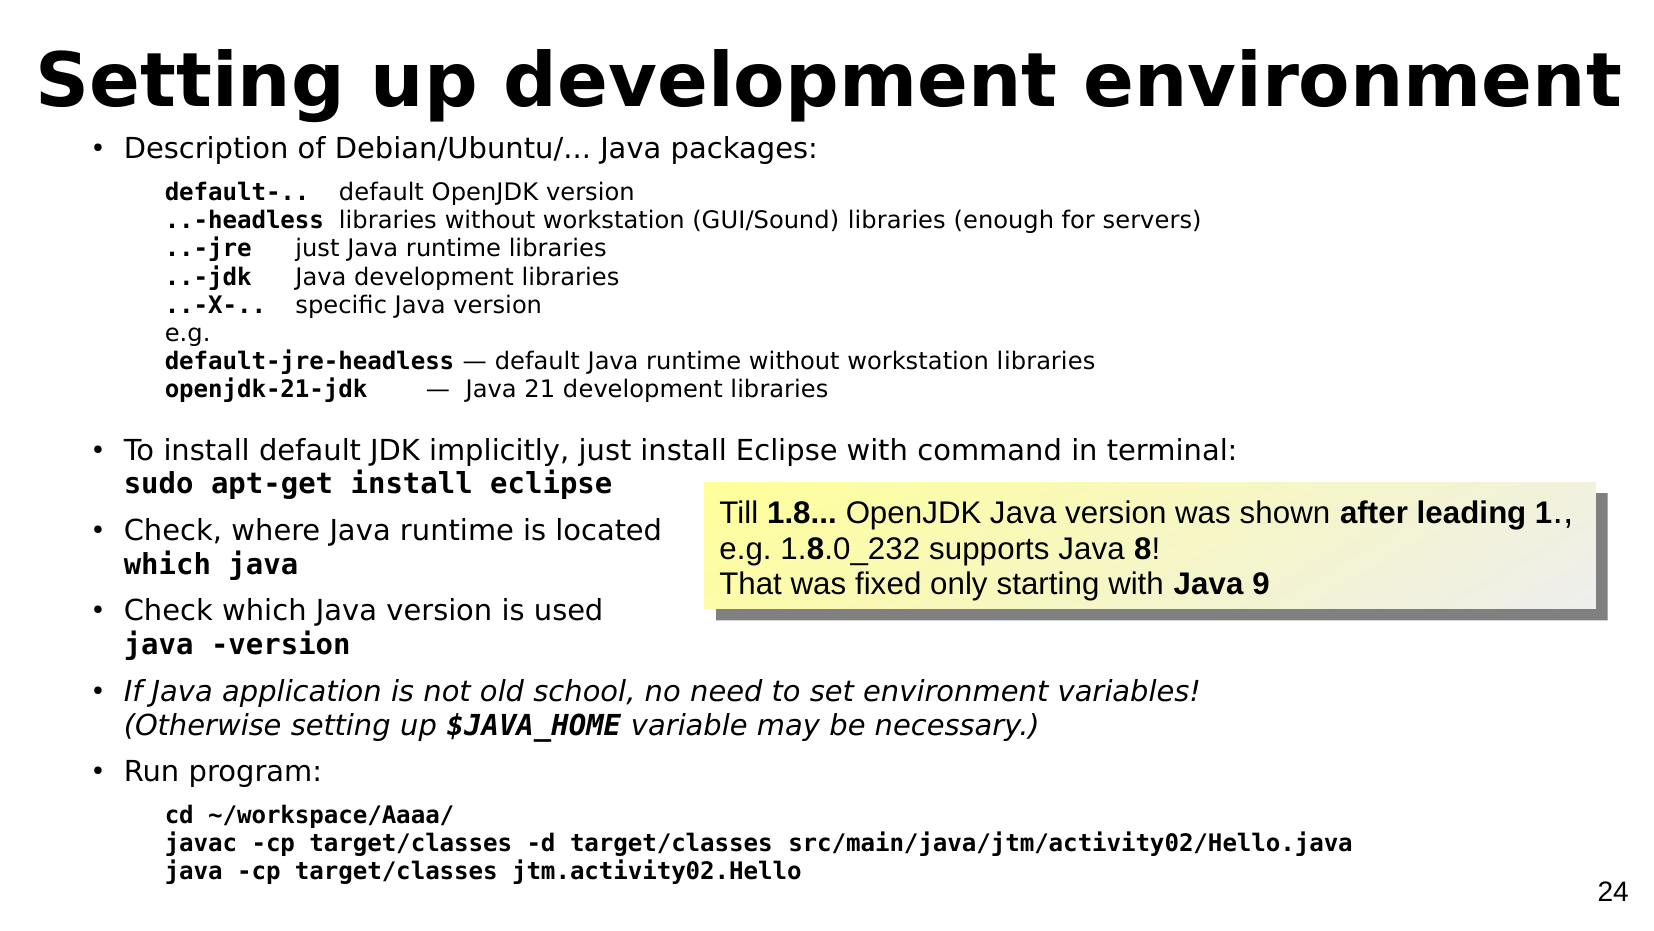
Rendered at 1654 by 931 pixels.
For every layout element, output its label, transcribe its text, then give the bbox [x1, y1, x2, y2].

list Description of Debian/Ubuntu/... Java packages: default-.. default OpenJDK version ..-headless libraries without workstation (GUI/Sound) libraries (enough for servers) ..-jre just Java runtime libraries ..-jdk Java development libraries ..-X-.. specific Java version e.g. default-jre-headless — default Java runtime without workstation libraries openjdk-21-jdk — Java 21 development libraries To install default JDK implicitly, just install Eclipse with command in terminal: sudo apt-get install eclipse Check, where Java runtime is located which java Check which Java version is used java -version If Java application is not old school, no need to set environment variables! (Otherwise setting up $JAVA_HOME variable may be necessary.) Run program: cd ~/workspace/Aaaa/ javac -cp target/classes -d target/classes src/main/java/jtm/activity02/Hello.java java -cp target/classes jtm.activity02.Hello [82, 131, 1604, 889]
title Setting up development environment [30, 8, 1629, 154]
text_box Till 1.8... OpenJDK Java version was shown after leading 1., e.g. 1.8.0_232 supports Java 8! That was fixed only starting with Java 9 [704, 482, 1596, 609]
